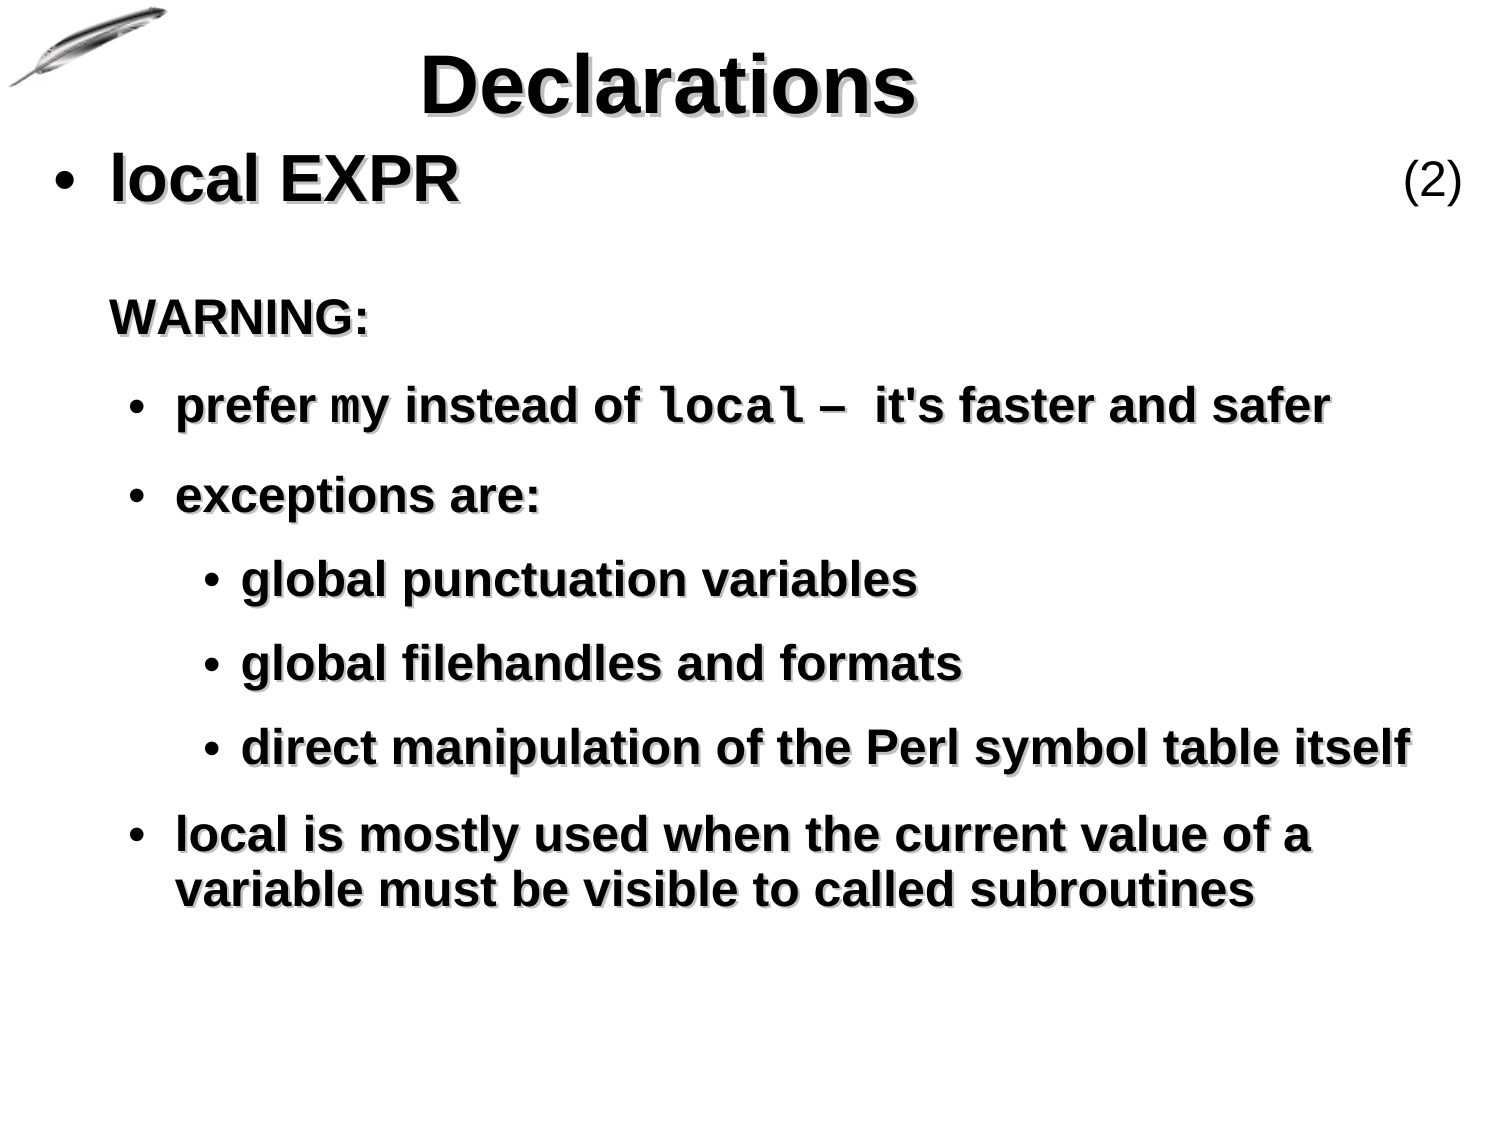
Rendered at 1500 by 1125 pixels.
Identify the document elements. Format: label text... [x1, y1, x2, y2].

title Declarations [419, 0, 1459, 142]
text_box (2) [1387, 141, 1479, 213]
picture [5, 5, 173, 89]
list local EXPR WARNING: prefer my instead of local – it's faster and safer exceptions are: global punctuation variables global filehandles and formats direct manipulation of the Perl symbol table itself local is mostly used when the current value of a variable must be visible to called subroutines [53, 142, 1447, 1019]
